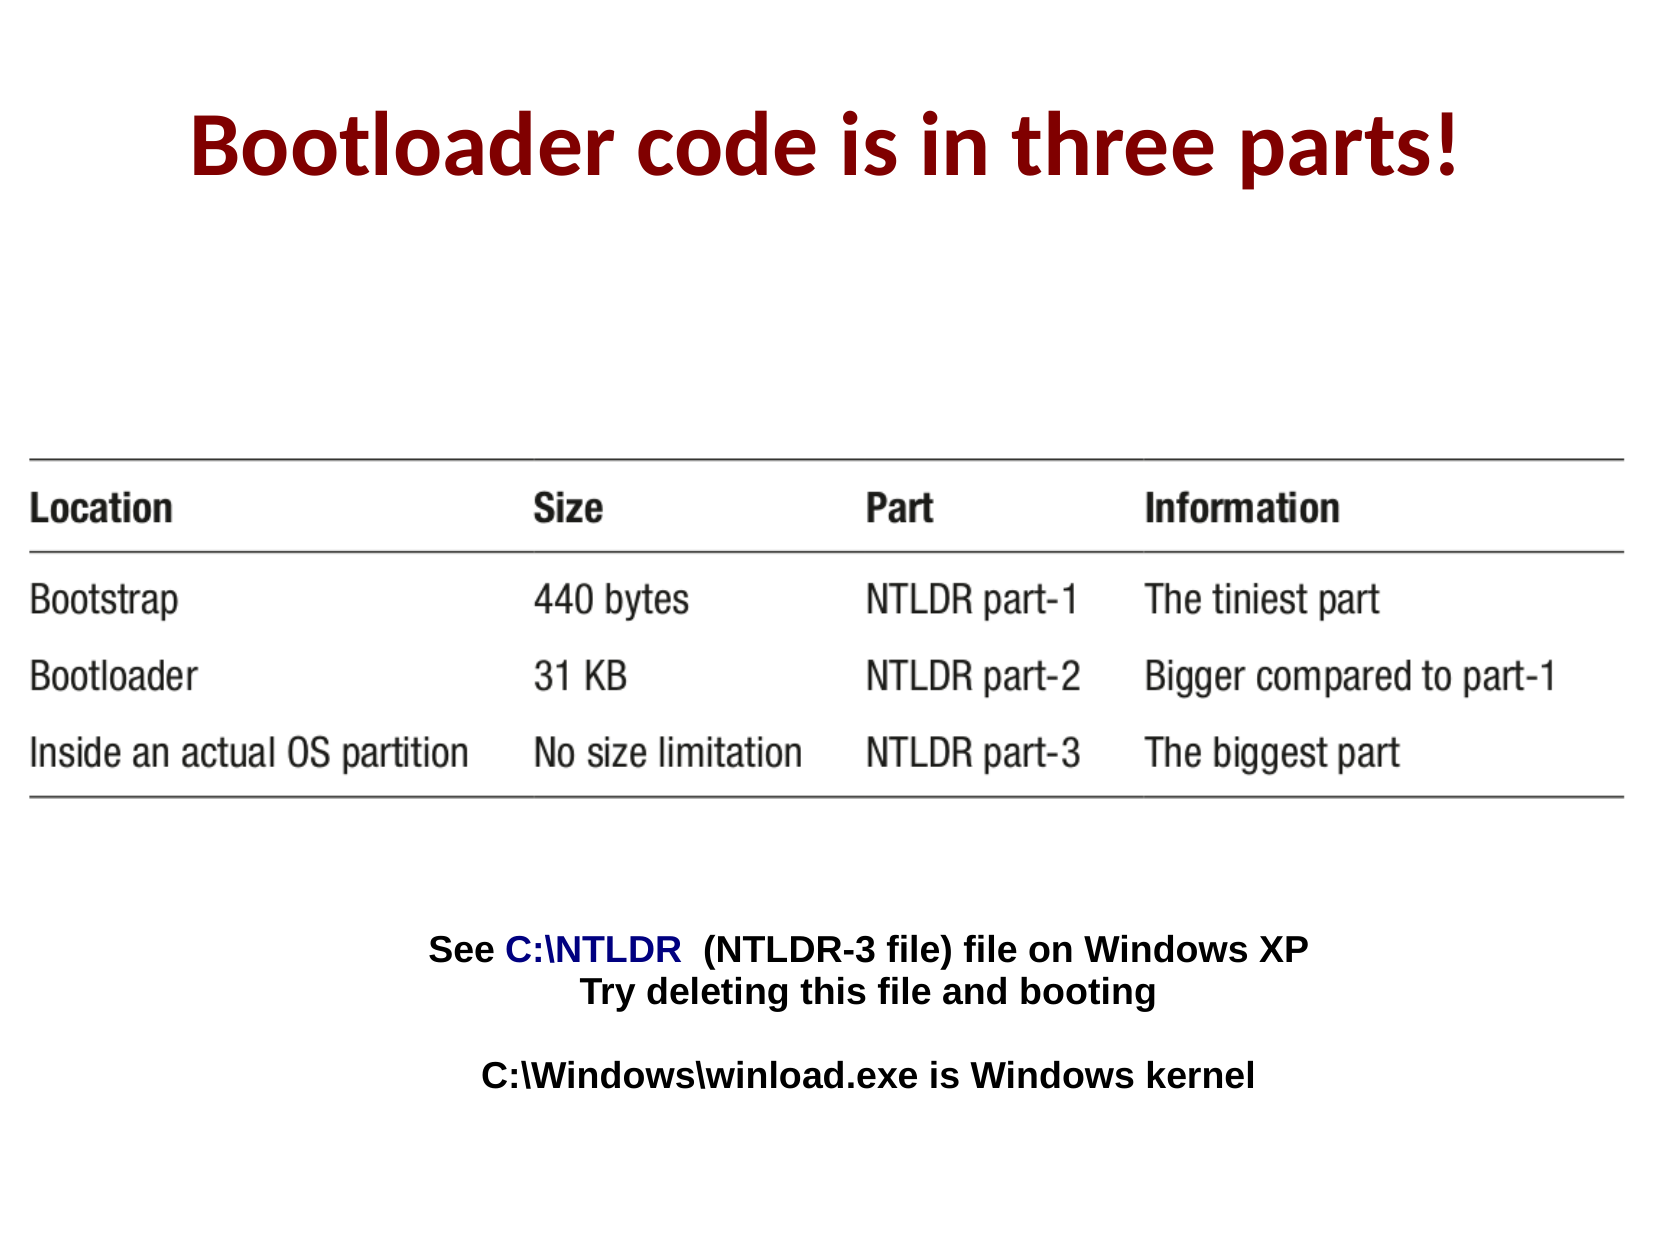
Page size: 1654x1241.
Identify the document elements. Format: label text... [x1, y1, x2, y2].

text_box See C:\NTLDR (NTLDR-3 file) file on Windows XP Try deleting this file and booting C:\Windows\winload.exe is Windows kernel [224, 921, 1524, 1105]
picture [5, 411, 1654, 835]
title Bootloader code is in three parts! [82, 45, 1571, 261]
